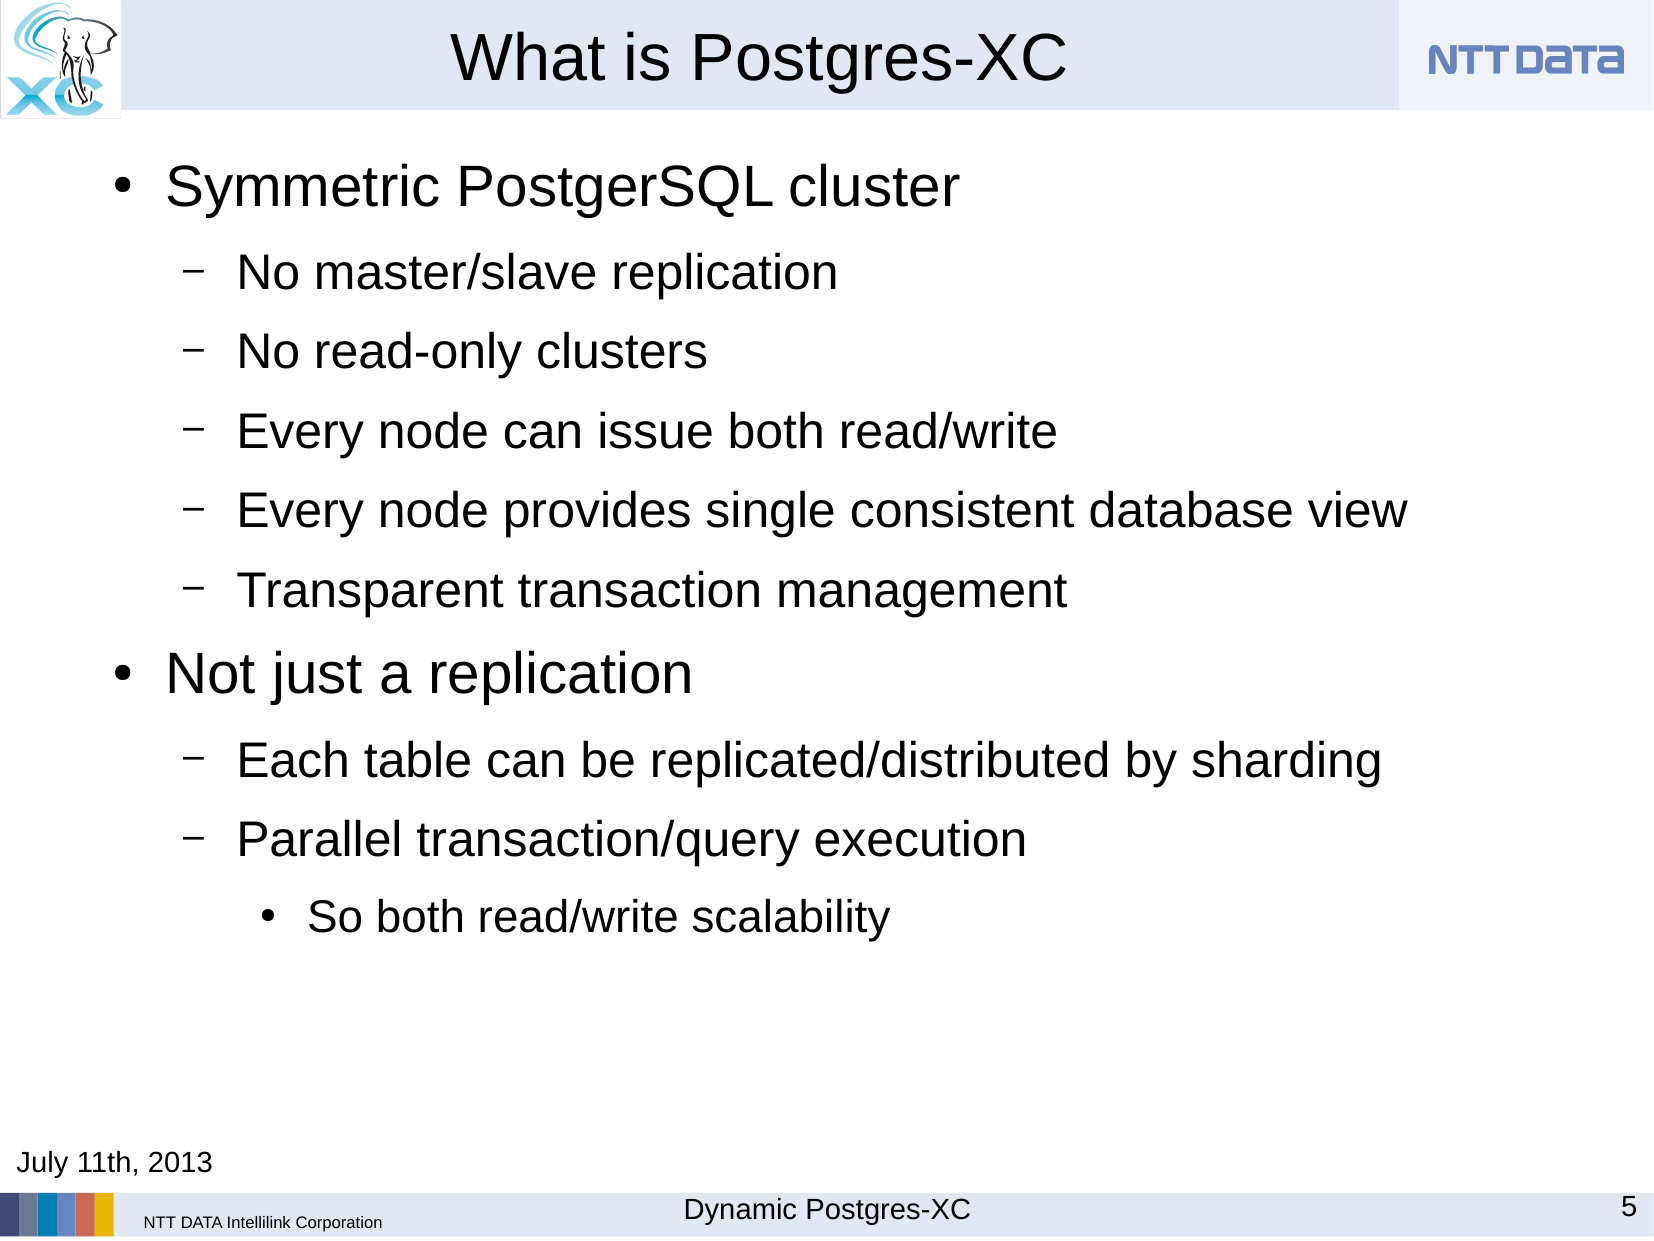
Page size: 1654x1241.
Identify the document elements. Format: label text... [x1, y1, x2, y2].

list Symmetric PostgerSQL cluster No master/slave replication No read-only clusters Every node can issue both read/write Every node provides single consistent database view Transparent transaction management Not just a replication Each table can be replicated/distributed by sharding Parallel transaction/query execution So both read/write scalability [94, 153, 1583, 1134]
title What is Postgres-XC [120, 3, 1399, 110]
picture [0, 0, 121, 119]
picture [1429, 45, 1624, 74]
